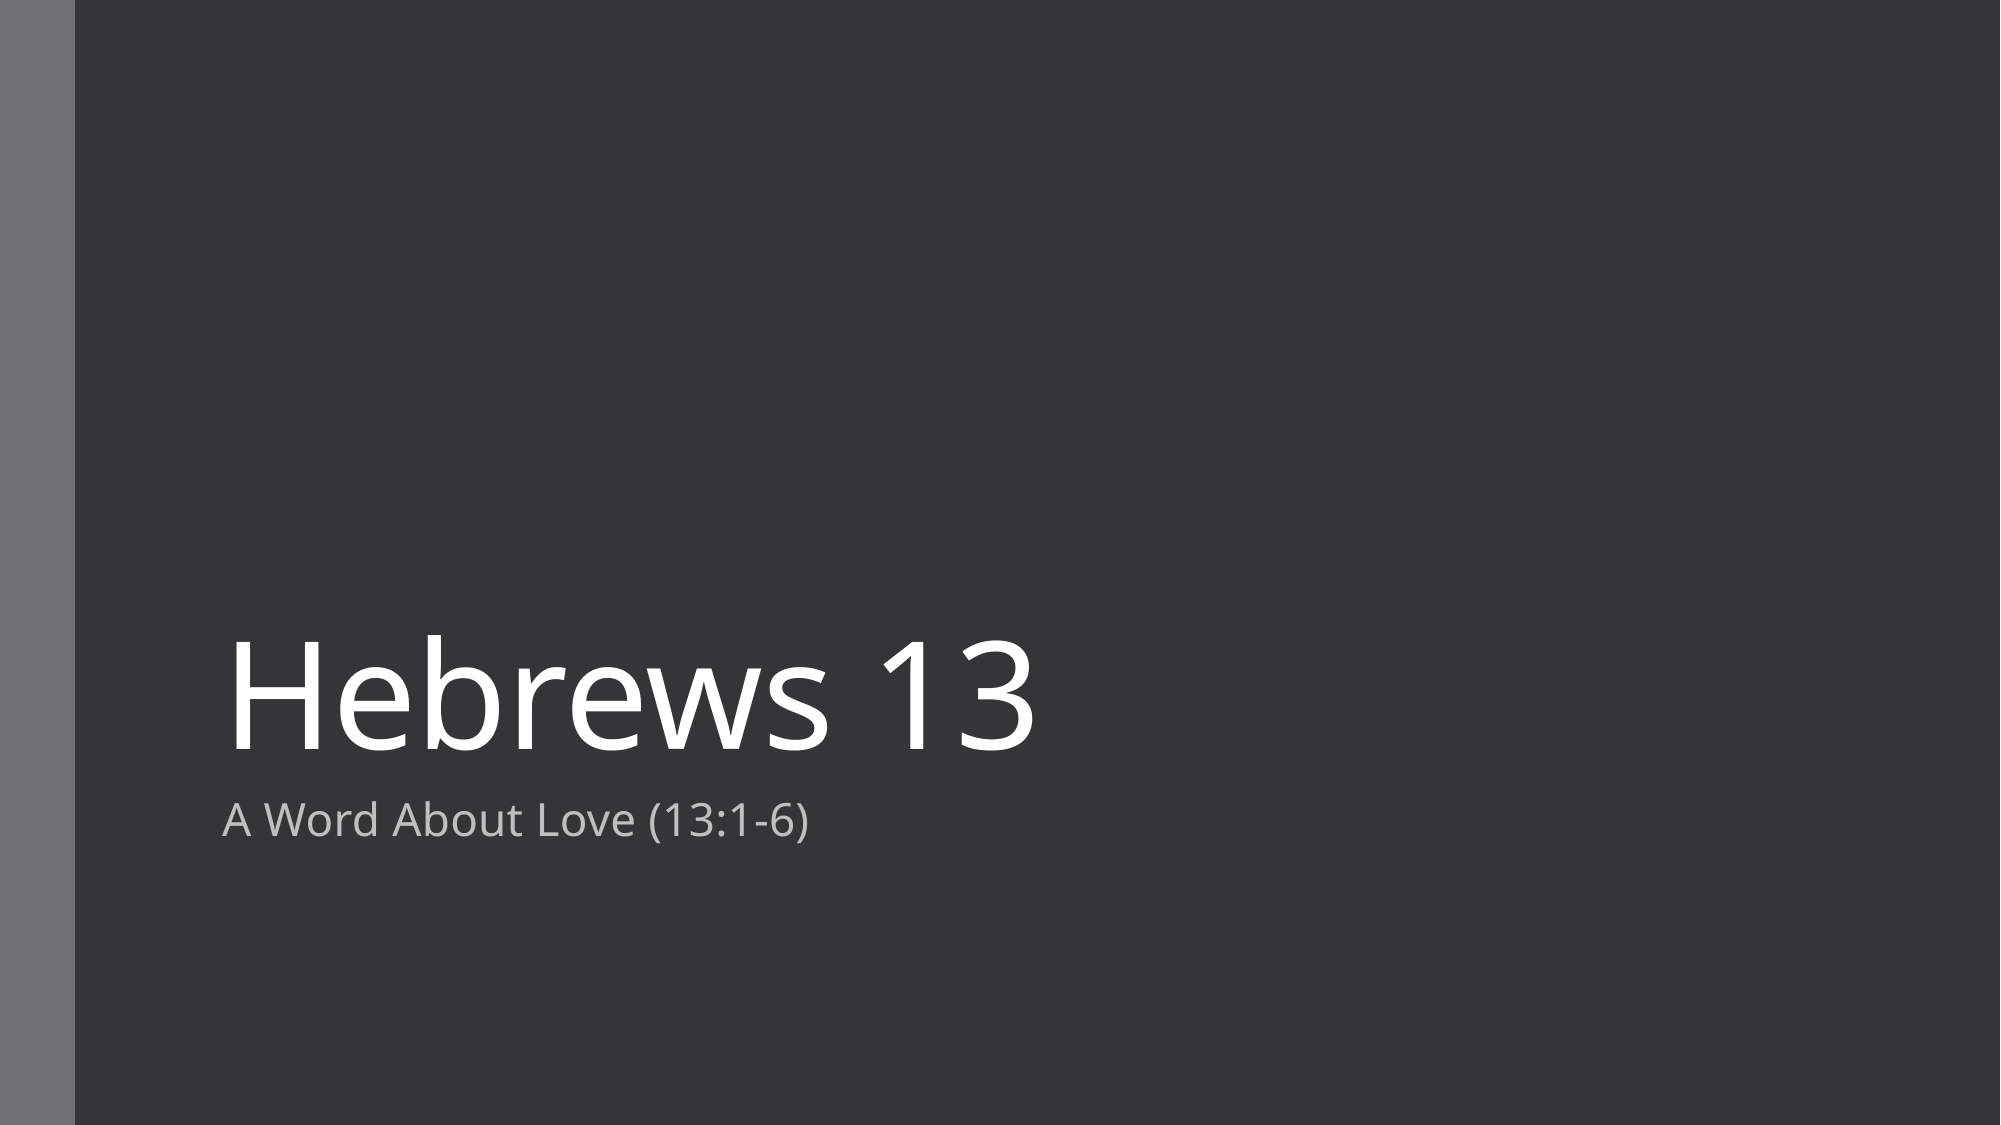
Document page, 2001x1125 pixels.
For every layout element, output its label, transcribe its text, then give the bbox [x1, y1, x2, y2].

subtitle A Word About Love (13:1-6) [206, 787, 1752, 1066]
title Hebrews 13 [206, 124, 1752, 787]
